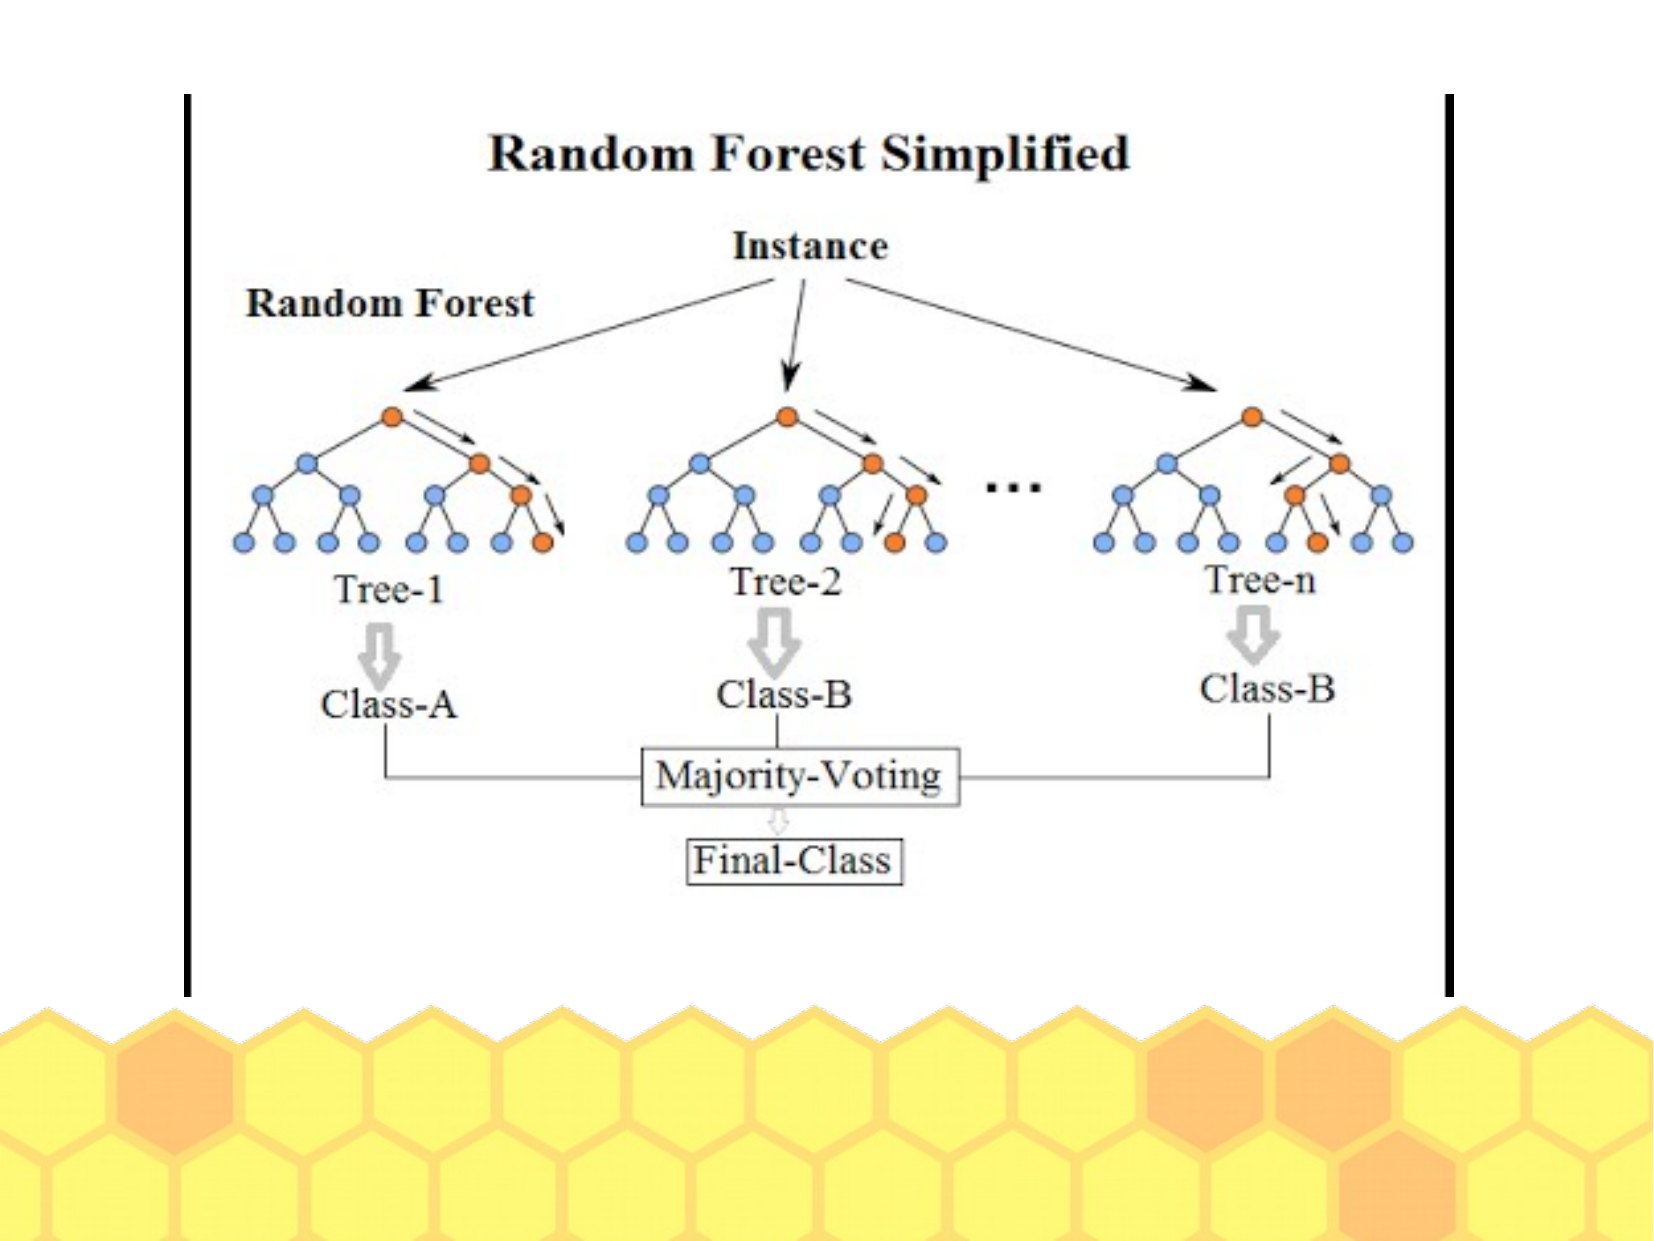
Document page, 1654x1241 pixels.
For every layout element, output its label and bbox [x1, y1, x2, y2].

picture [0, 1001, 1654, 1241]
picture [184, 94, 1454, 997]
